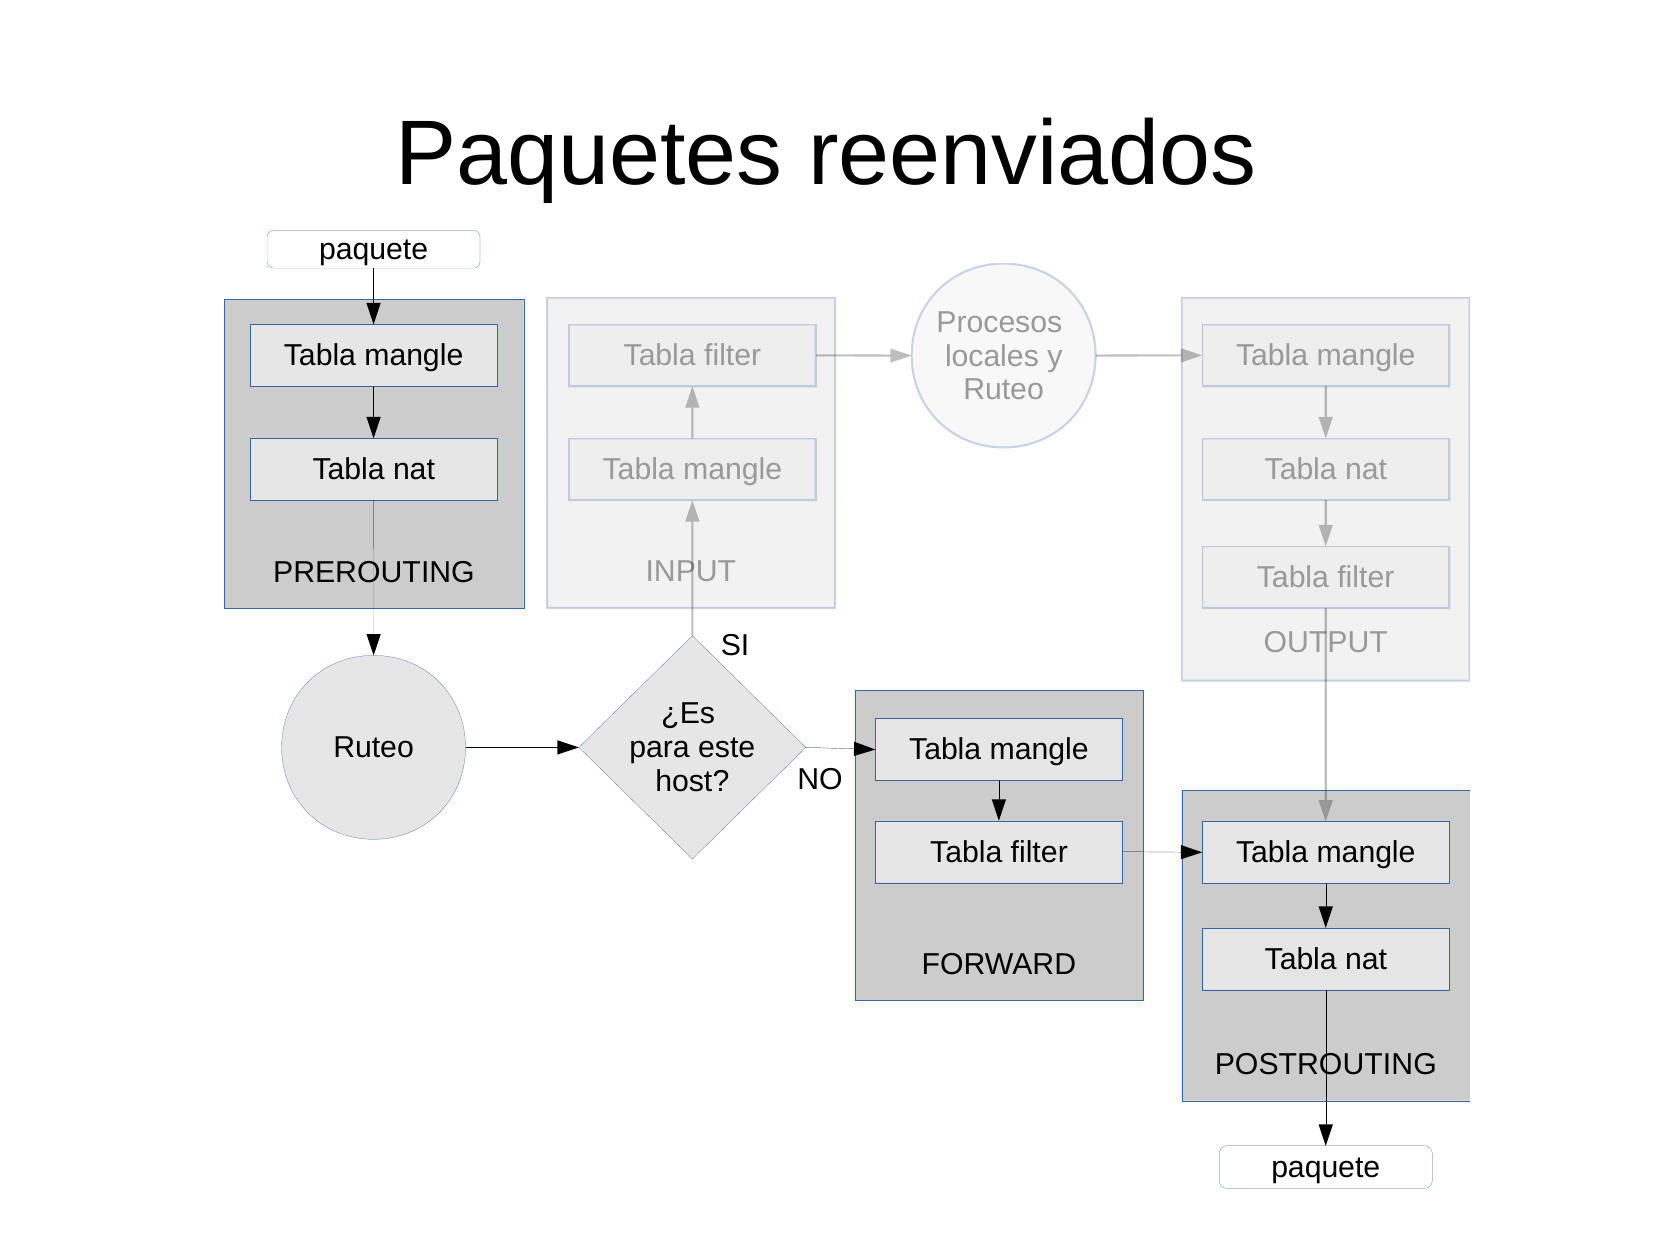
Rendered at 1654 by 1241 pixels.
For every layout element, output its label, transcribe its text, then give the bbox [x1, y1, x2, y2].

title Paquetes reenviados [82, 49, 1571, 257]
picture [224, 230, 1470, 1189]
